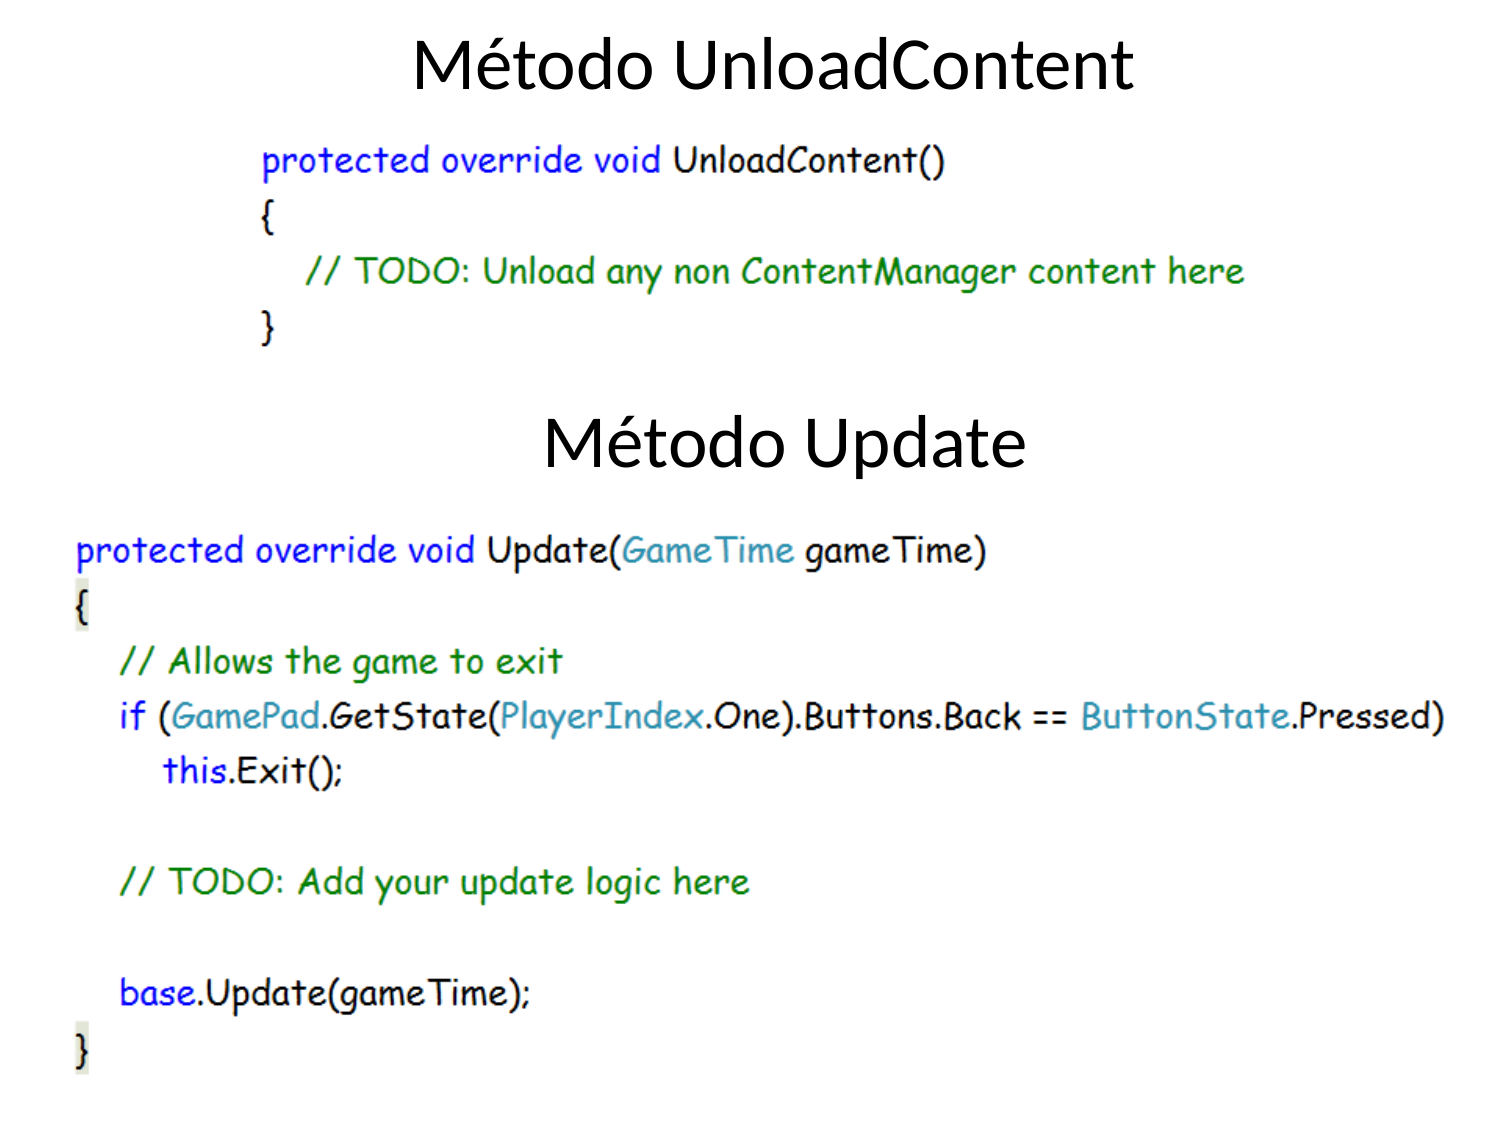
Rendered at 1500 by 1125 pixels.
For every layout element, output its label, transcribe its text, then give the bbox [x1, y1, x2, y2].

picture [64, 527, 1461, 1087]
picture [253, 137, 1256, 359]
text_box Método Update [312, 385, 1258, 670]
text_box Método UnloadContent [301, 7, 1246, 292]
